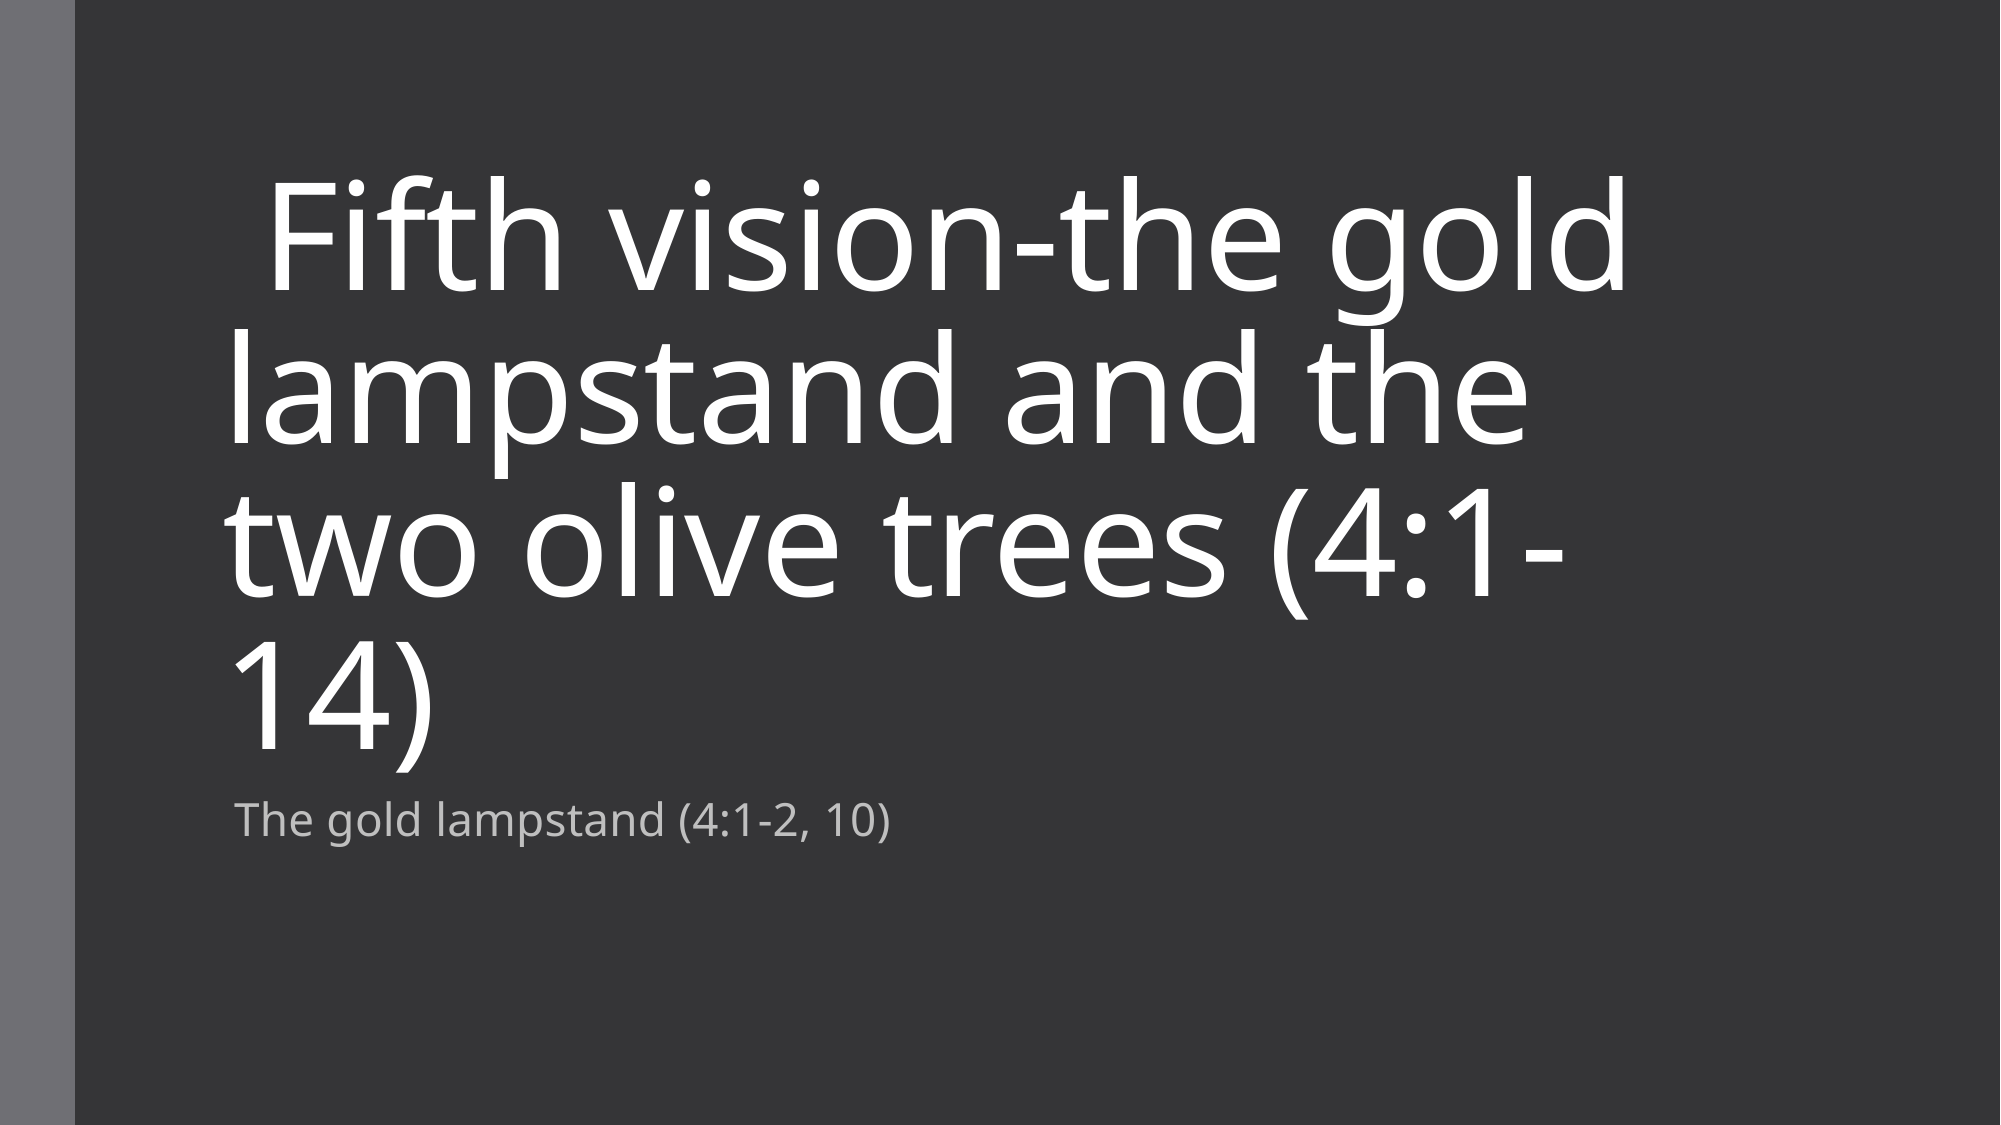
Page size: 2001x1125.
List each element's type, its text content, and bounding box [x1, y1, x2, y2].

subtitle The gold lampstand (4:1-2, 10) [206, 787, 1752, 1066]
title Fifth vision-the gold lampstand and the two olive trees (4:1-14) [206, 124, 1752, 787]
